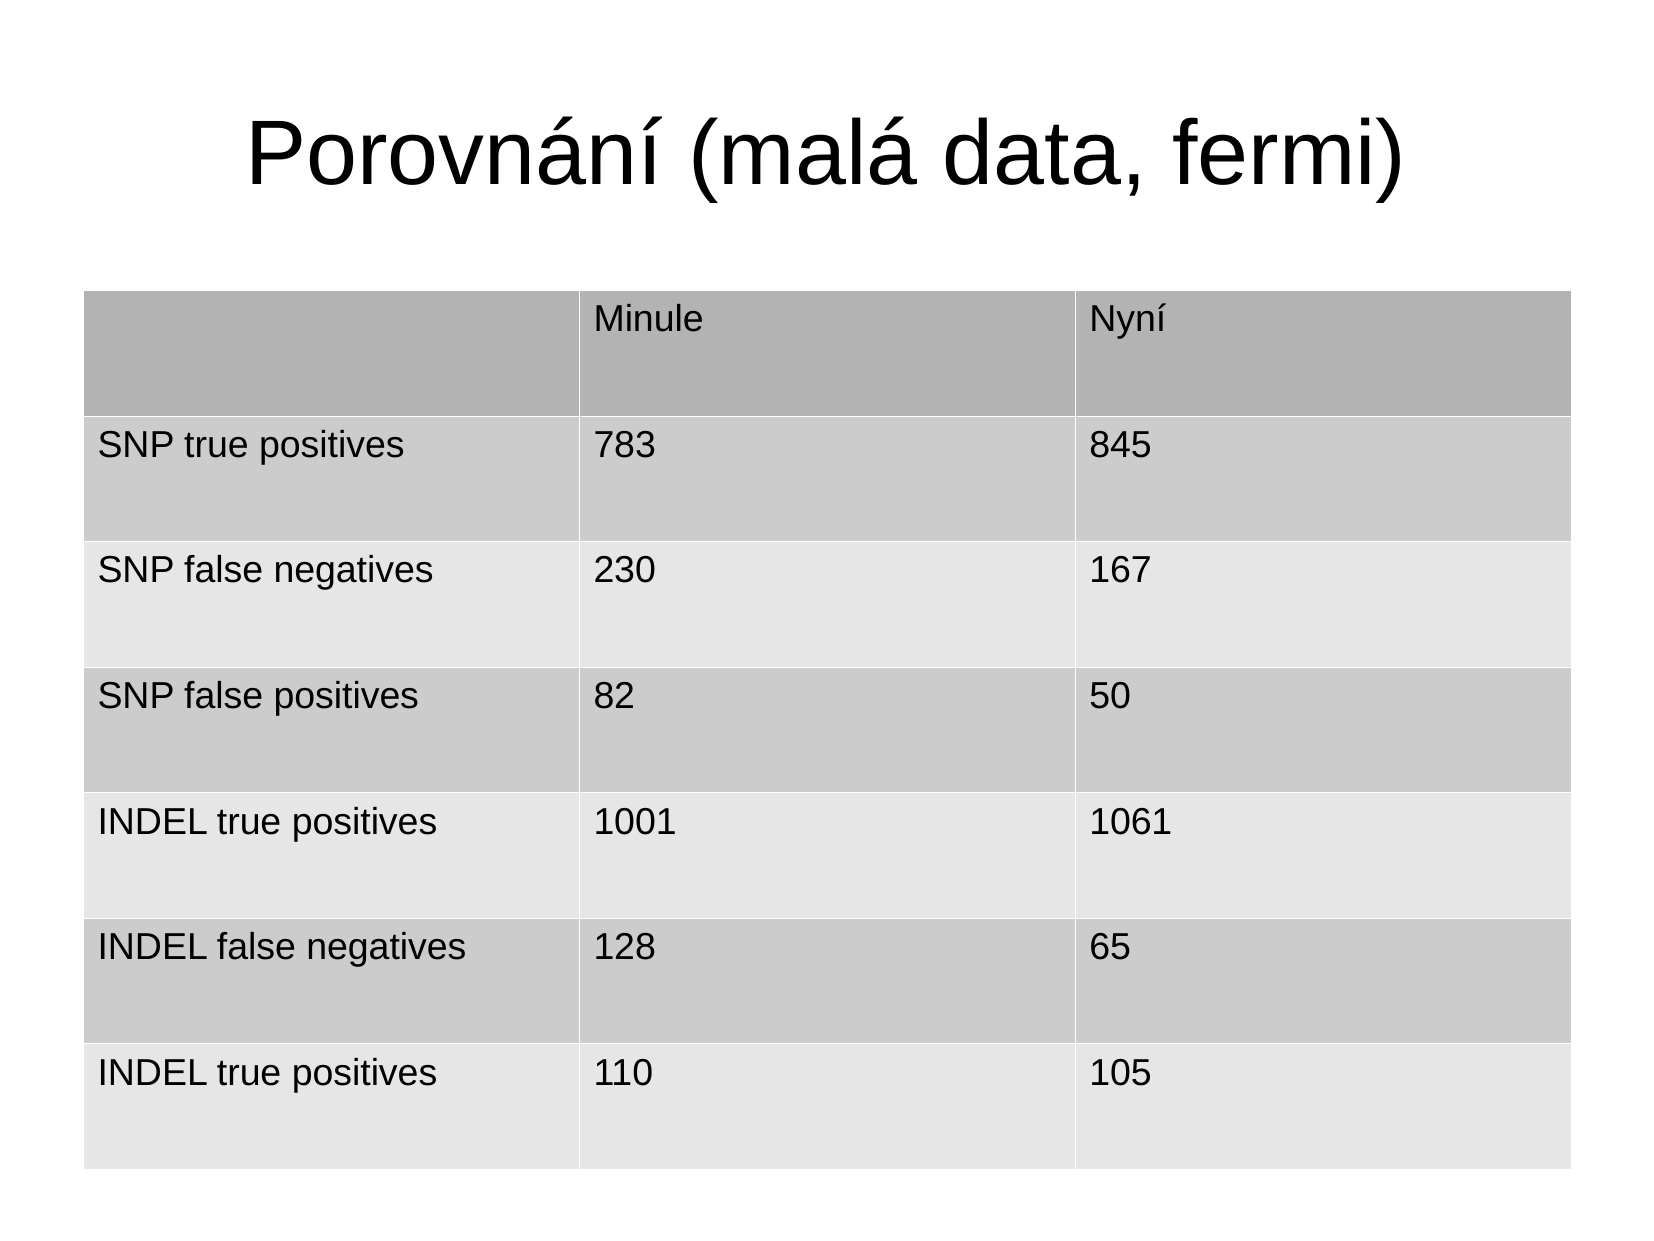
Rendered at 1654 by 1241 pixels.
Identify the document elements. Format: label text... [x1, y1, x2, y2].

table_cell 105 [1076, 1044, 1571, 1169]
table_cell 82 [580, 668, 1075, 792]
table_cell SNP false positives [84, 668, 579, 792]
table_cell INDEL true positives [84, 1044, 579, 1169]
table_header [84, 291, 579, 416]
table_cell SNP false negatives [84, 542, 579, 667]
table_cell 65 [1076, 919, 1571, 1043]
table_header Minule [580, 291, 1075, 416]
table_cell SNP true positives [84, 417, 579, 541]
table_cell 128 [580, 919, 1075, 1043]
table_cell 167 [1076, 542, 1571, 667]
table_cell 1061 [1076, 793, 1571, 918]
table_cell 845 [1076, 417, 1571, 541]
table_cell 50 [1076, 668, 1571, 792]
table_cell 110 [580, 1044, 1075, 1169]
table_cell INDEL true positives [84, 793, 579, 918]
table_header Nyní [1076, 291, 1571, 416]
table_cell 230 [580, 542, 1075, 667]
table_cell INDEL false negatives [84, 919, 579, 1043]
table_cell 1001 [580, 793, 1075, 918]
table_cell 783 [580, 417, 1075, 541]
title Porovnání (malá data, fermi) [82, 49, 1571, 257]
